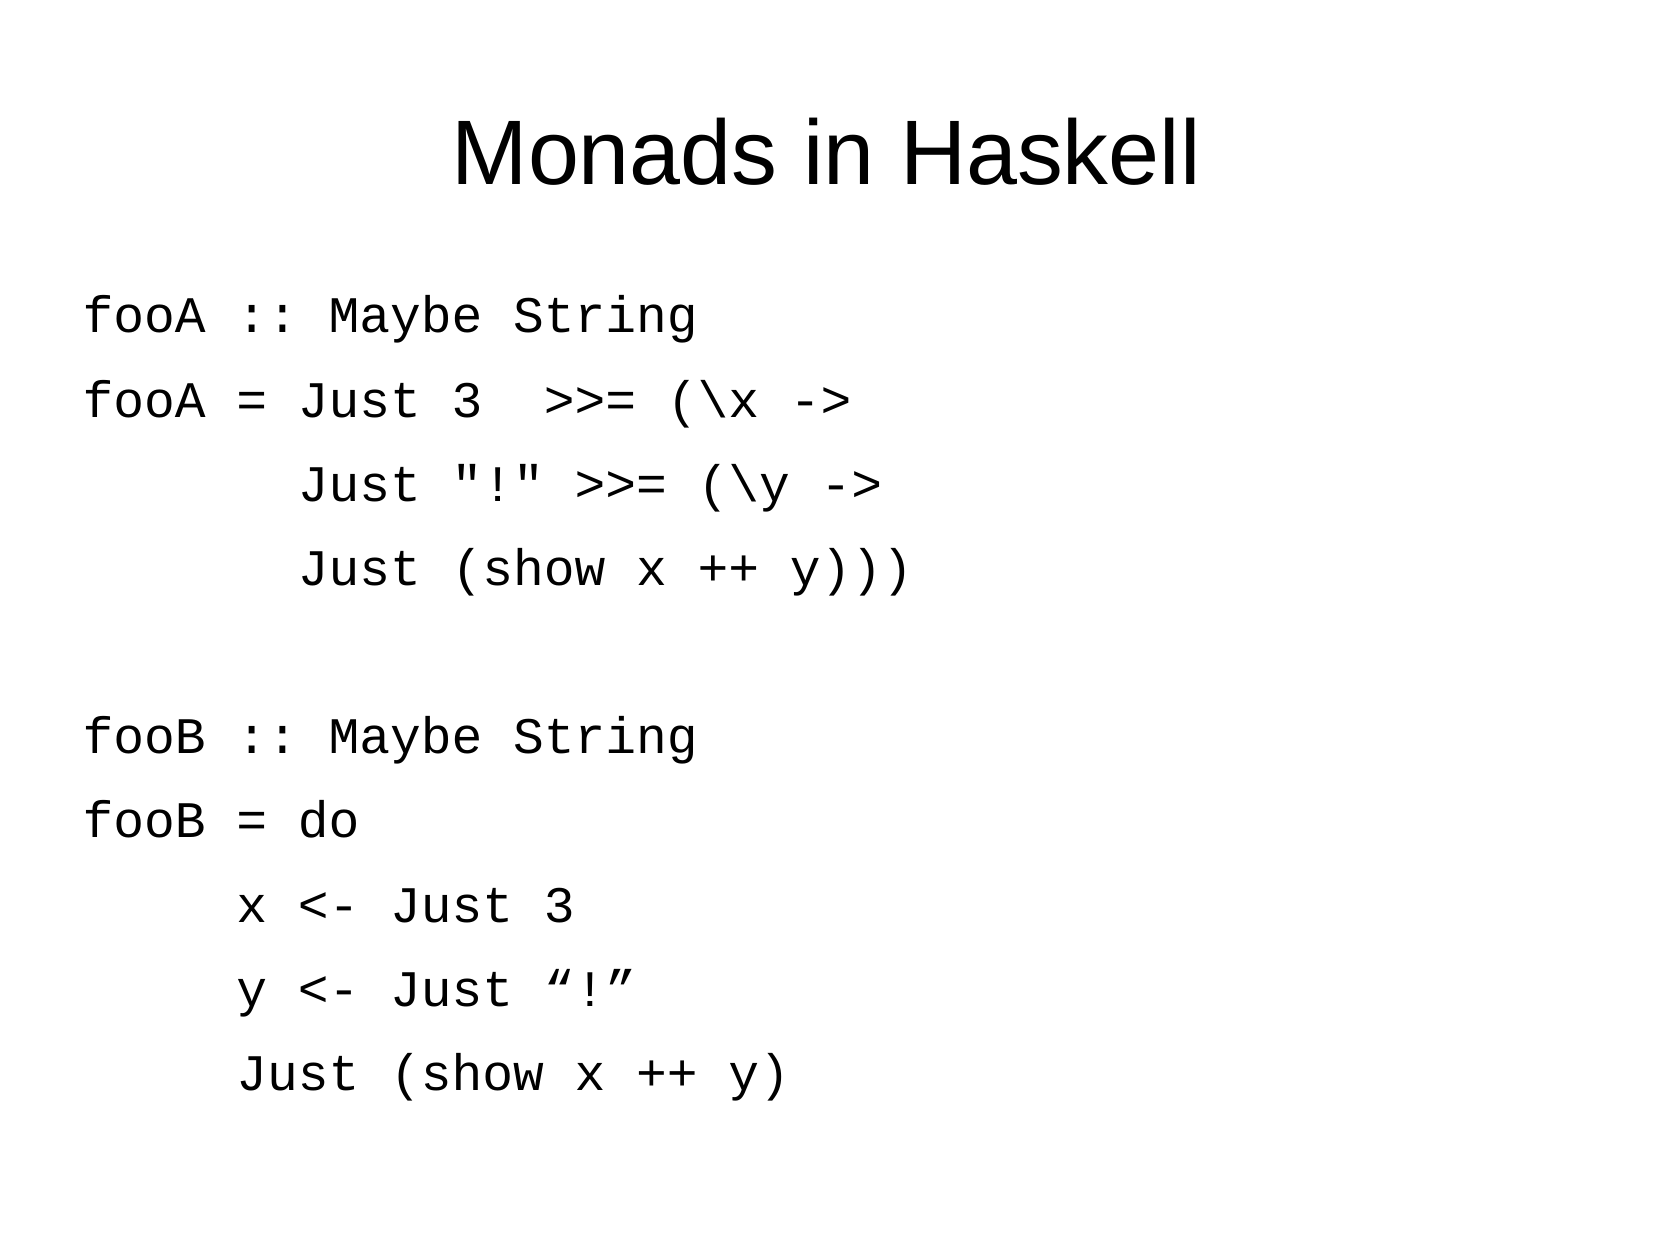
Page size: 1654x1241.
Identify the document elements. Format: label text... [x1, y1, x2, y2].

title Monads in Haskell [82, 49, 1571, 257]
list fooA :: Maybe String fooA = Just 3 >>= (\x -> Just "!" >>= (\y -> Just (show x ++ y))) fooB :: Maybe String fooB = do x <- Just 3 y <- Just “!” Just (show x ++ y) [82, 290, 1571, 1109]
